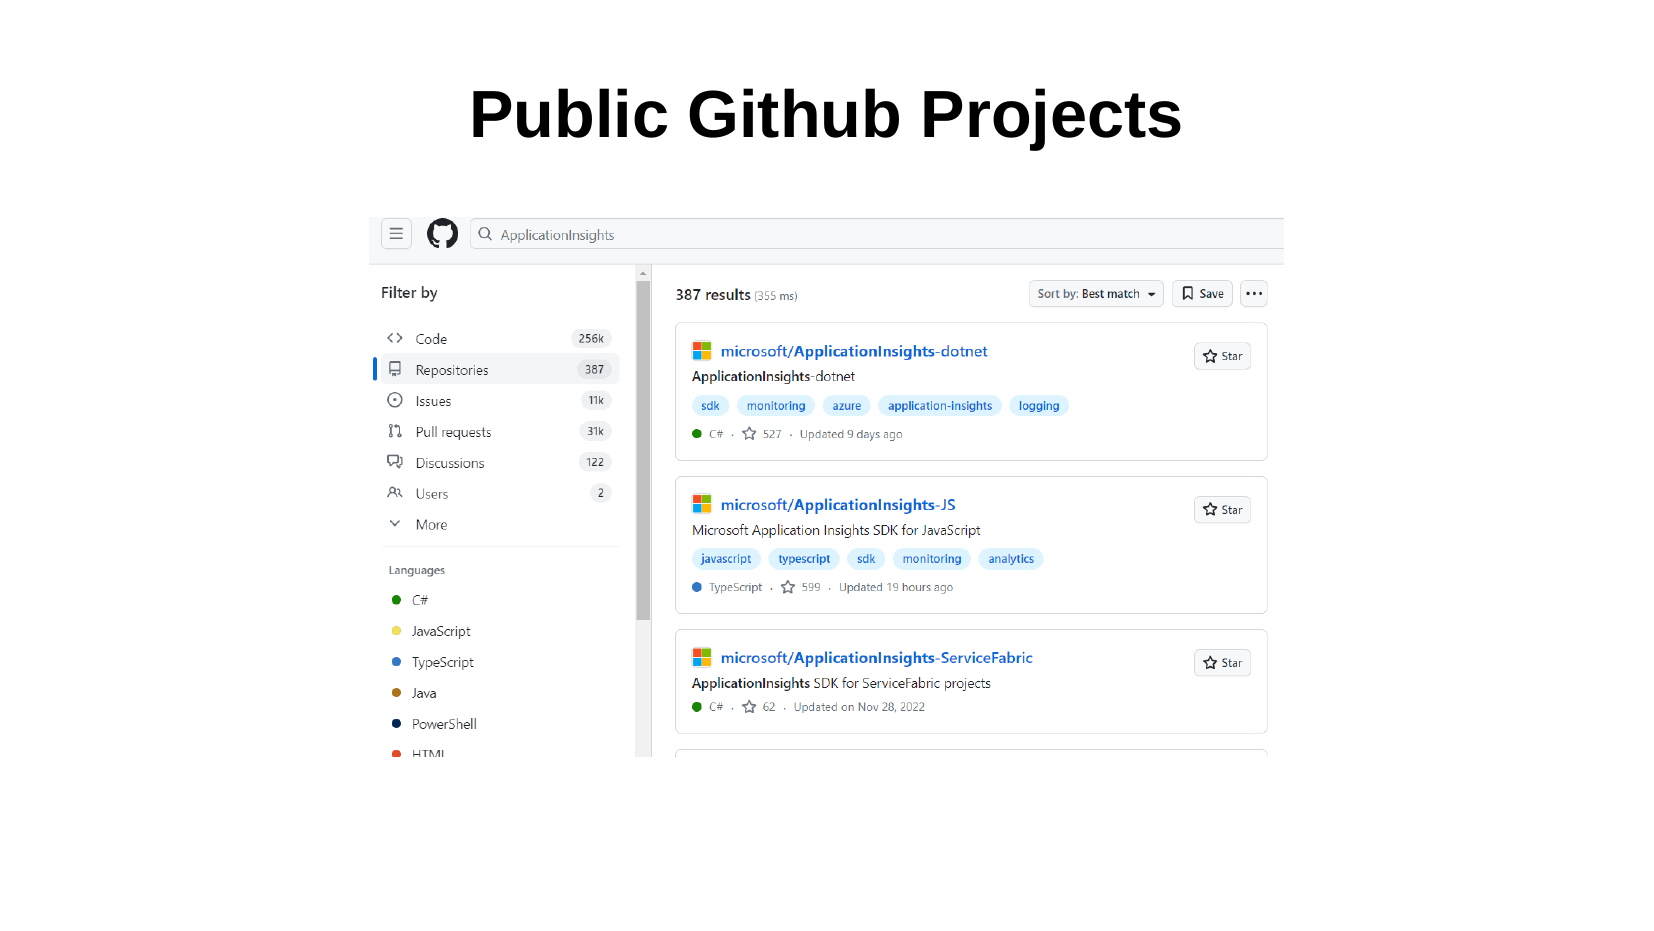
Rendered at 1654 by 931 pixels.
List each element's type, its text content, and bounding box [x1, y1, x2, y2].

title Public Github Projects [82, 37, 1571, 193]
picture [369, 217, 1284, 758]
